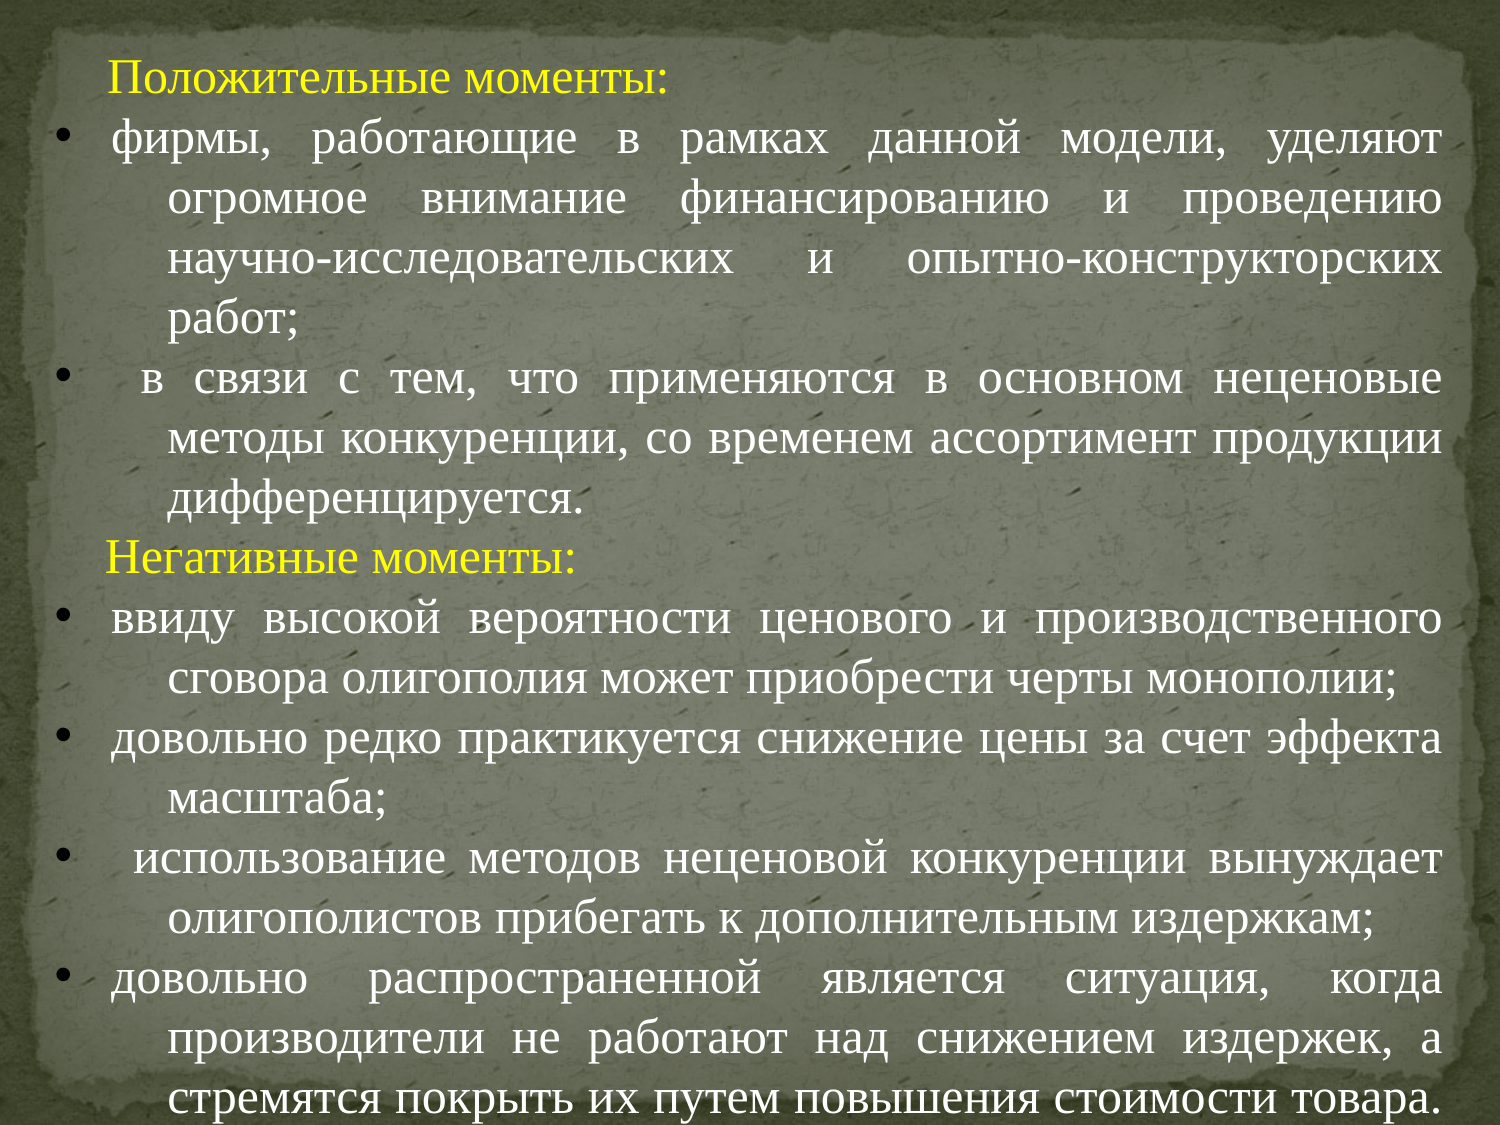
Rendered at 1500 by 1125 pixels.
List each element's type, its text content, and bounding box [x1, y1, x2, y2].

text_box Положительные моменты: фирмы, работающие в рамках данной модели, уделяют огромное внимание финансированию и проведению научно-исследовательских и опытно-конструкторских работ; в связи с тем, что применяются в основном неценовые методы конкуренции, со временем ассортимент продукции дифференцируется. Негативные моменты: ввиду высокой вероятности ценового и производственного сговора олигополия может приобрести черты монополии; довольно редко практикуется снижение цены за счет эффекта масштаба; использование методов неценовой конкуренции вынуждает олигополистов прибегать к дополнительным издержкам; довольно распространенной является ситуация, когда производители не работают над снижением издержек, а стремятся покрыть их путем повышения стоимости товара. [40, 36, 1458, 1125]
